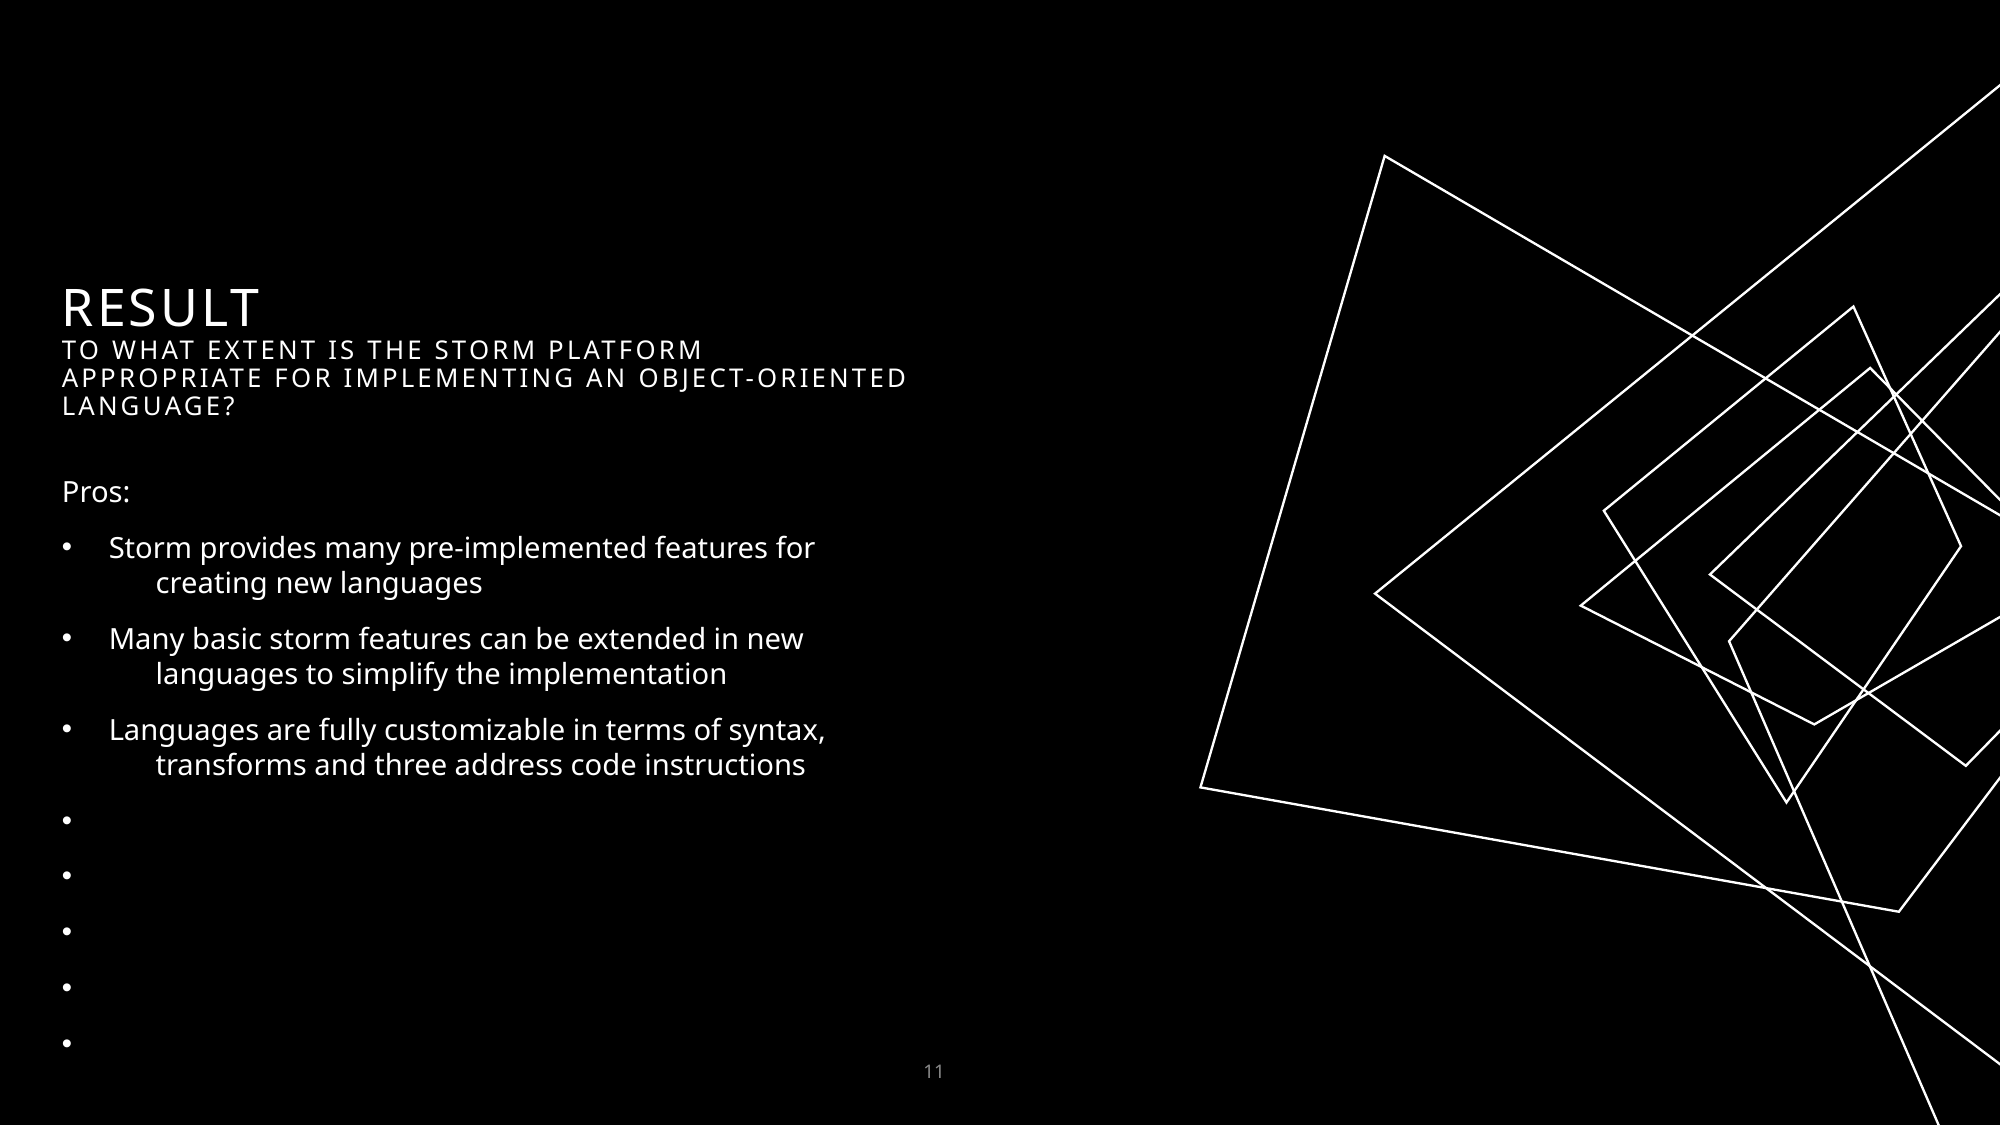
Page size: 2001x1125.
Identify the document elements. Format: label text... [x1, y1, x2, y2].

list Pros: Storm provides many pre-implemented features for creating new languages Many basic storm features can be extended in new languages to simplify the implementation Languages are fully customizable in terms of syntax, transforms and three address code instructions [46, 465, 925, 1037]
title Result To what extent is the Storm Platform appropriate for implementing an object-oriented language? [46, 273, 933, 429]
slide_number 10 [908, 1042, 1071, 1103]
